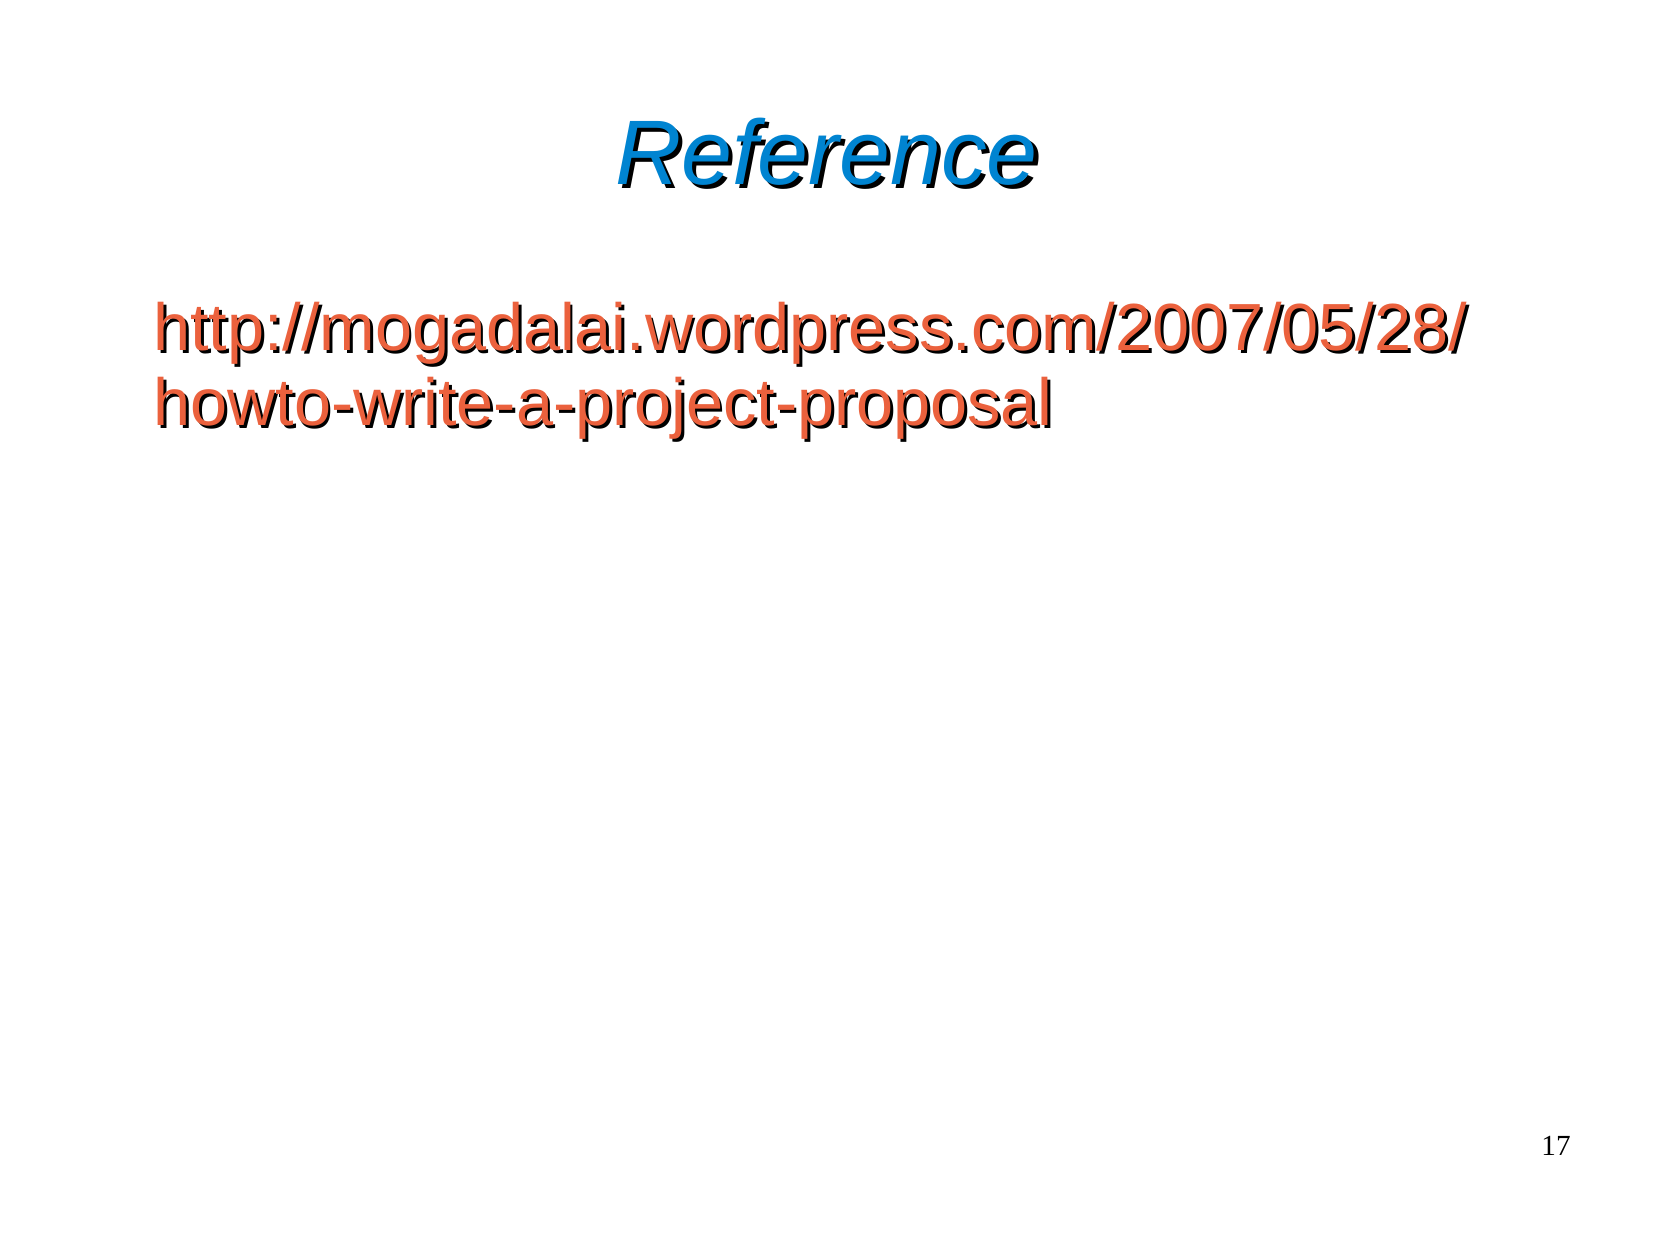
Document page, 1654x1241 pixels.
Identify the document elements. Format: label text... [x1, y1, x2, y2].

list http://mogadalai.wordpress.com/2007/05/28/howto-write-a-project-proposal [82, 290, 1538, 1010]
title Reference [82, 49, 1571, 257]
